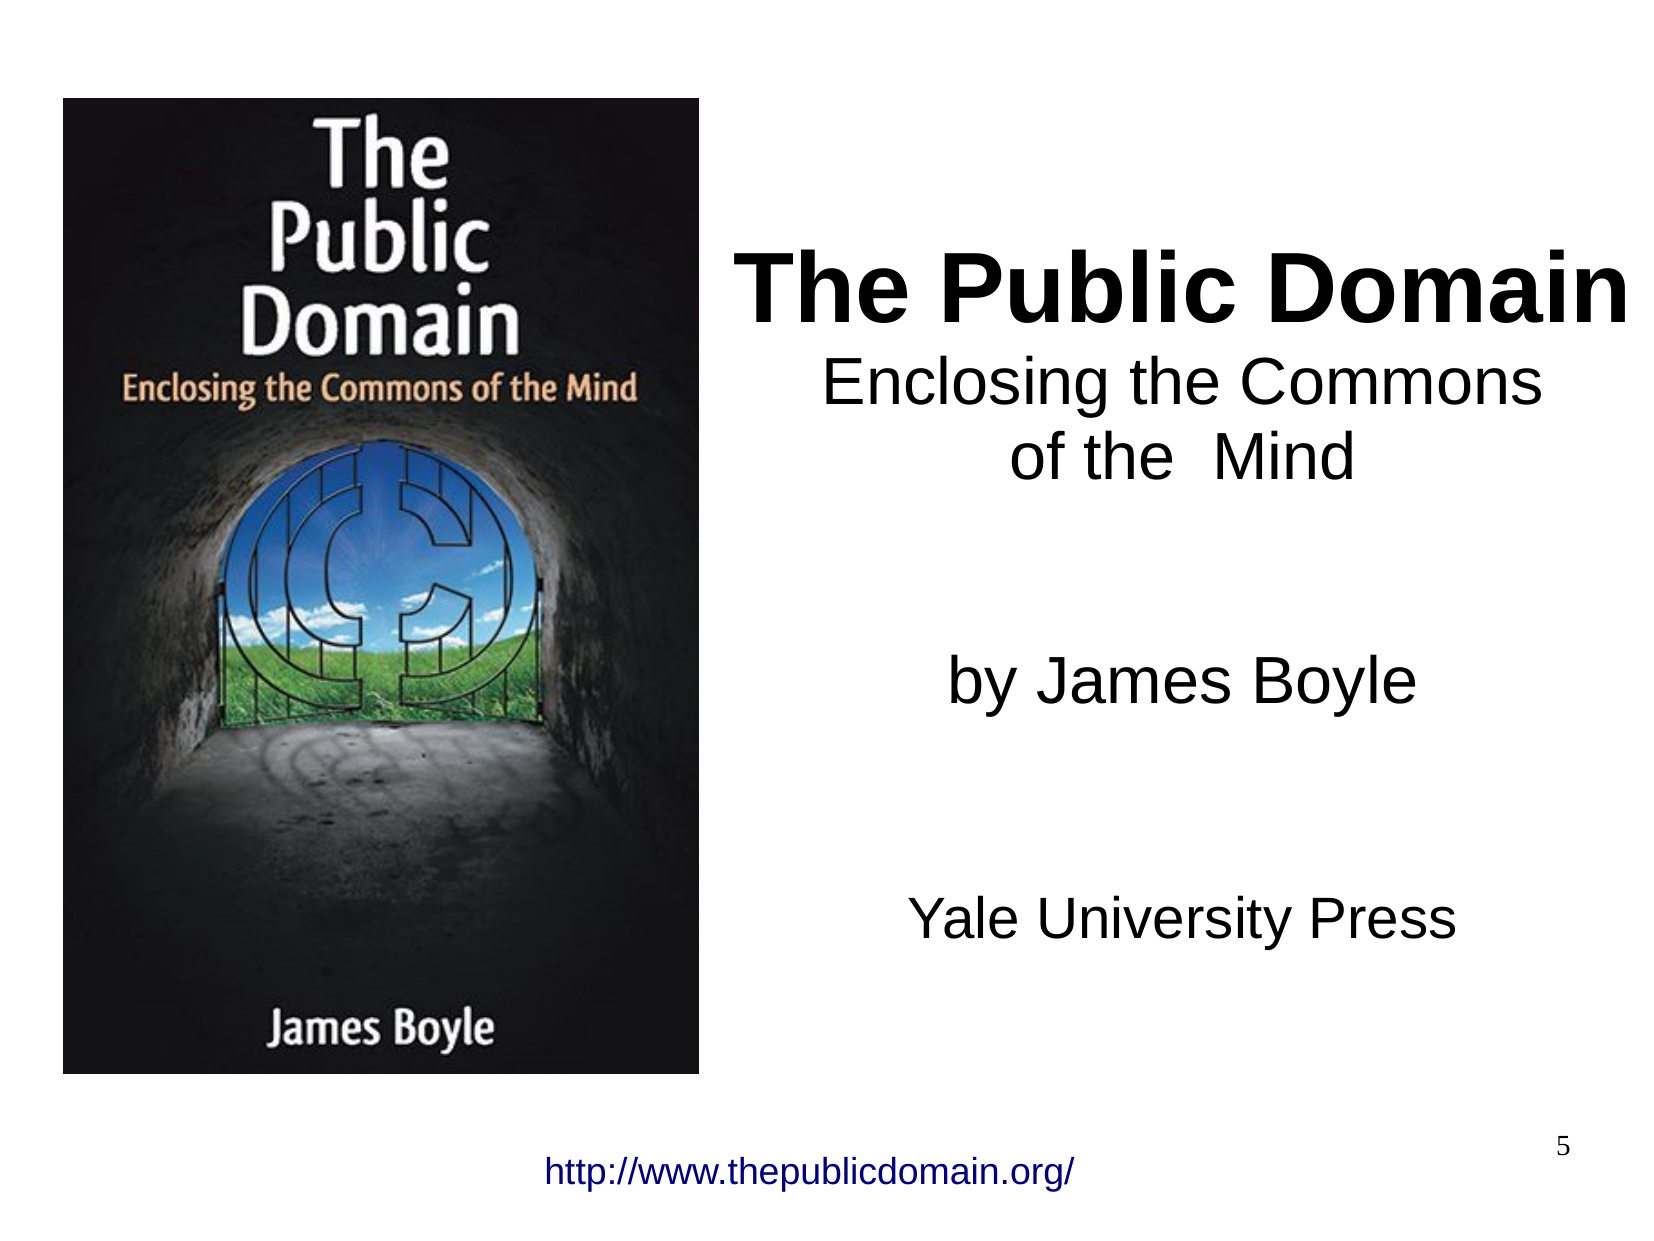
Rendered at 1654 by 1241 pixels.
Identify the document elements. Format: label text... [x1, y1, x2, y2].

text_box http://www.thepublicdomain.org/ [529, 1143, 1126, 1201]
picture [63, 98, 699, 1074]
text_box The Public Domain Enclosing the Commons of the Mind by James Boyle Yale University Press [712, 225, 1654, 1001]
